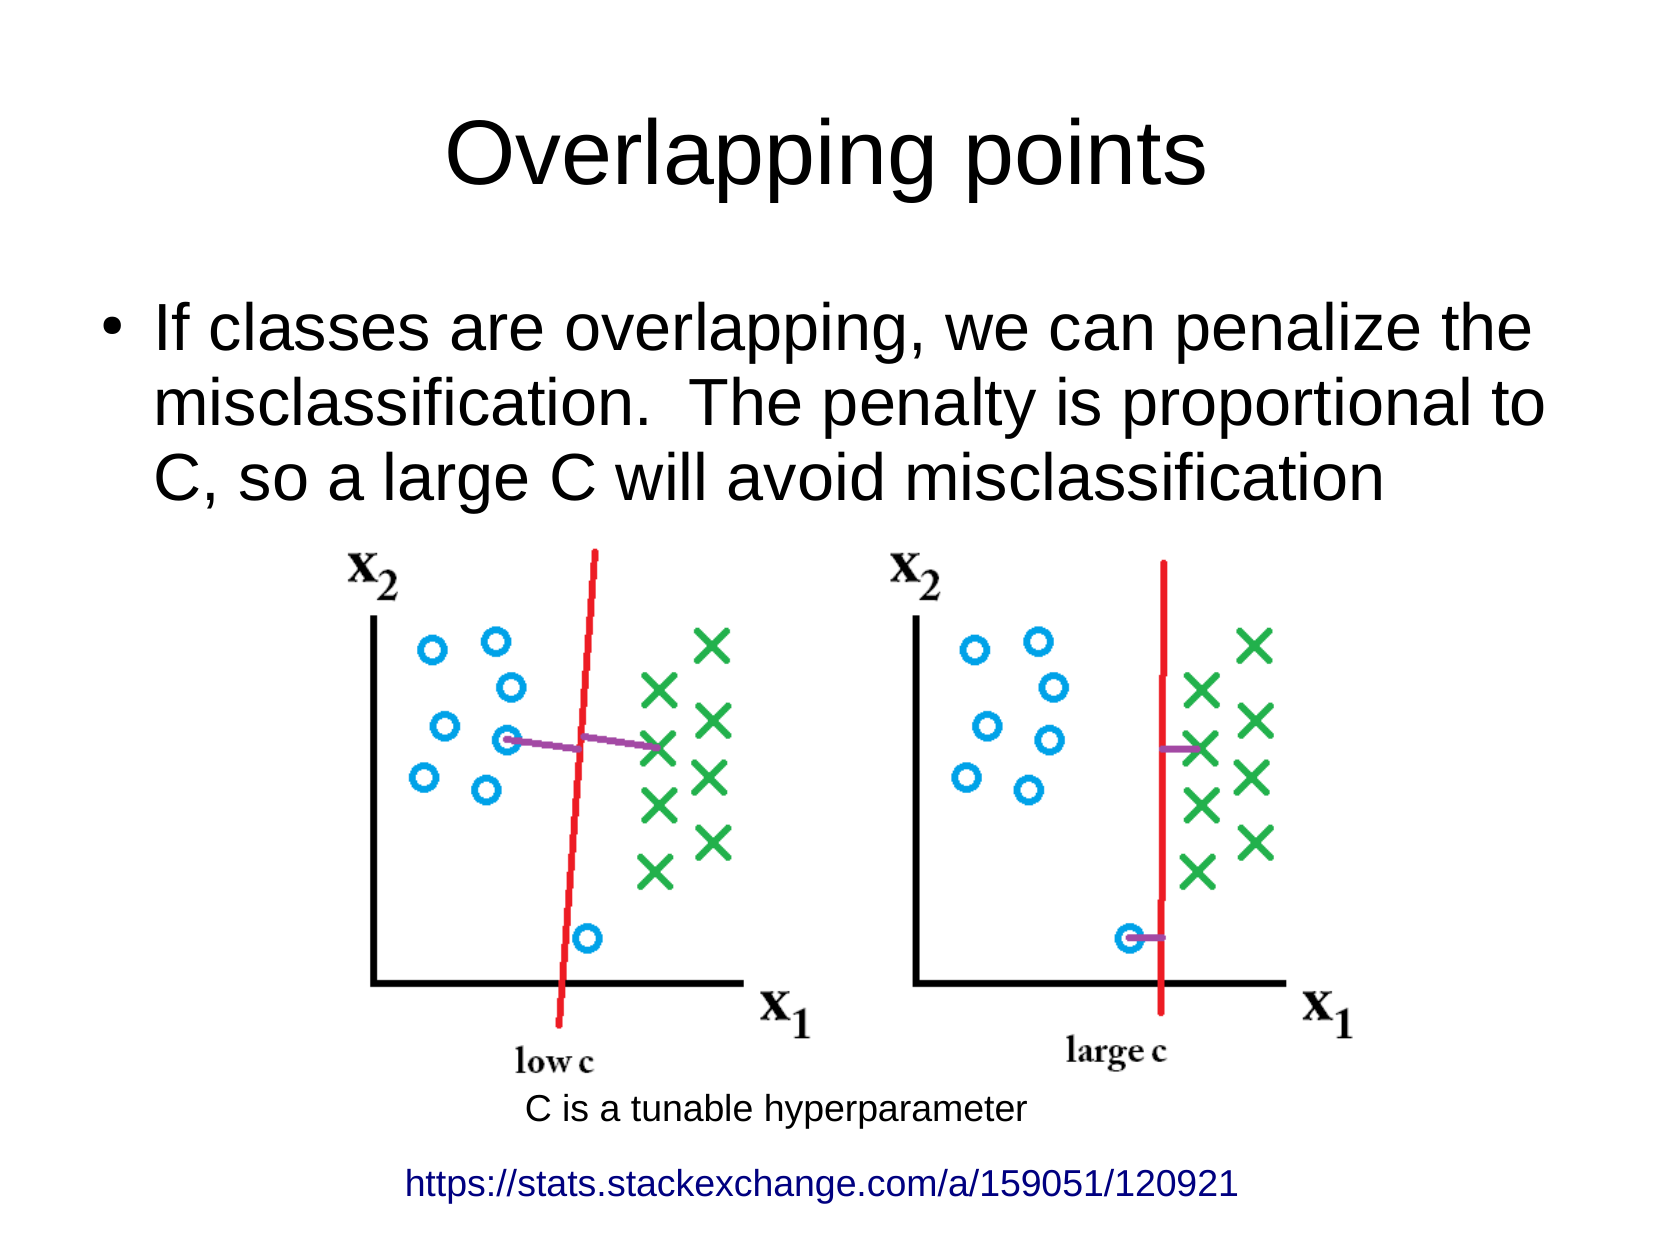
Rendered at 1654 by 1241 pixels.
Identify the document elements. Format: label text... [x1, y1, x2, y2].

picture [315, 524, 1411, 1105]
list If classes are overlapping, we can penalize the misclassification. The penalty is proportional to C, so a large C will avoid misclassification [82, 290, 1571, 1010]
title Overlapping points [82, 49, 1571, 257]
text_box C is a tunable hyperparameter [510, 1080, 1043, 1137]
text_box https://stats.stackexchange.com/a/159051/120921 [390, 1155, 1255, 1212]
